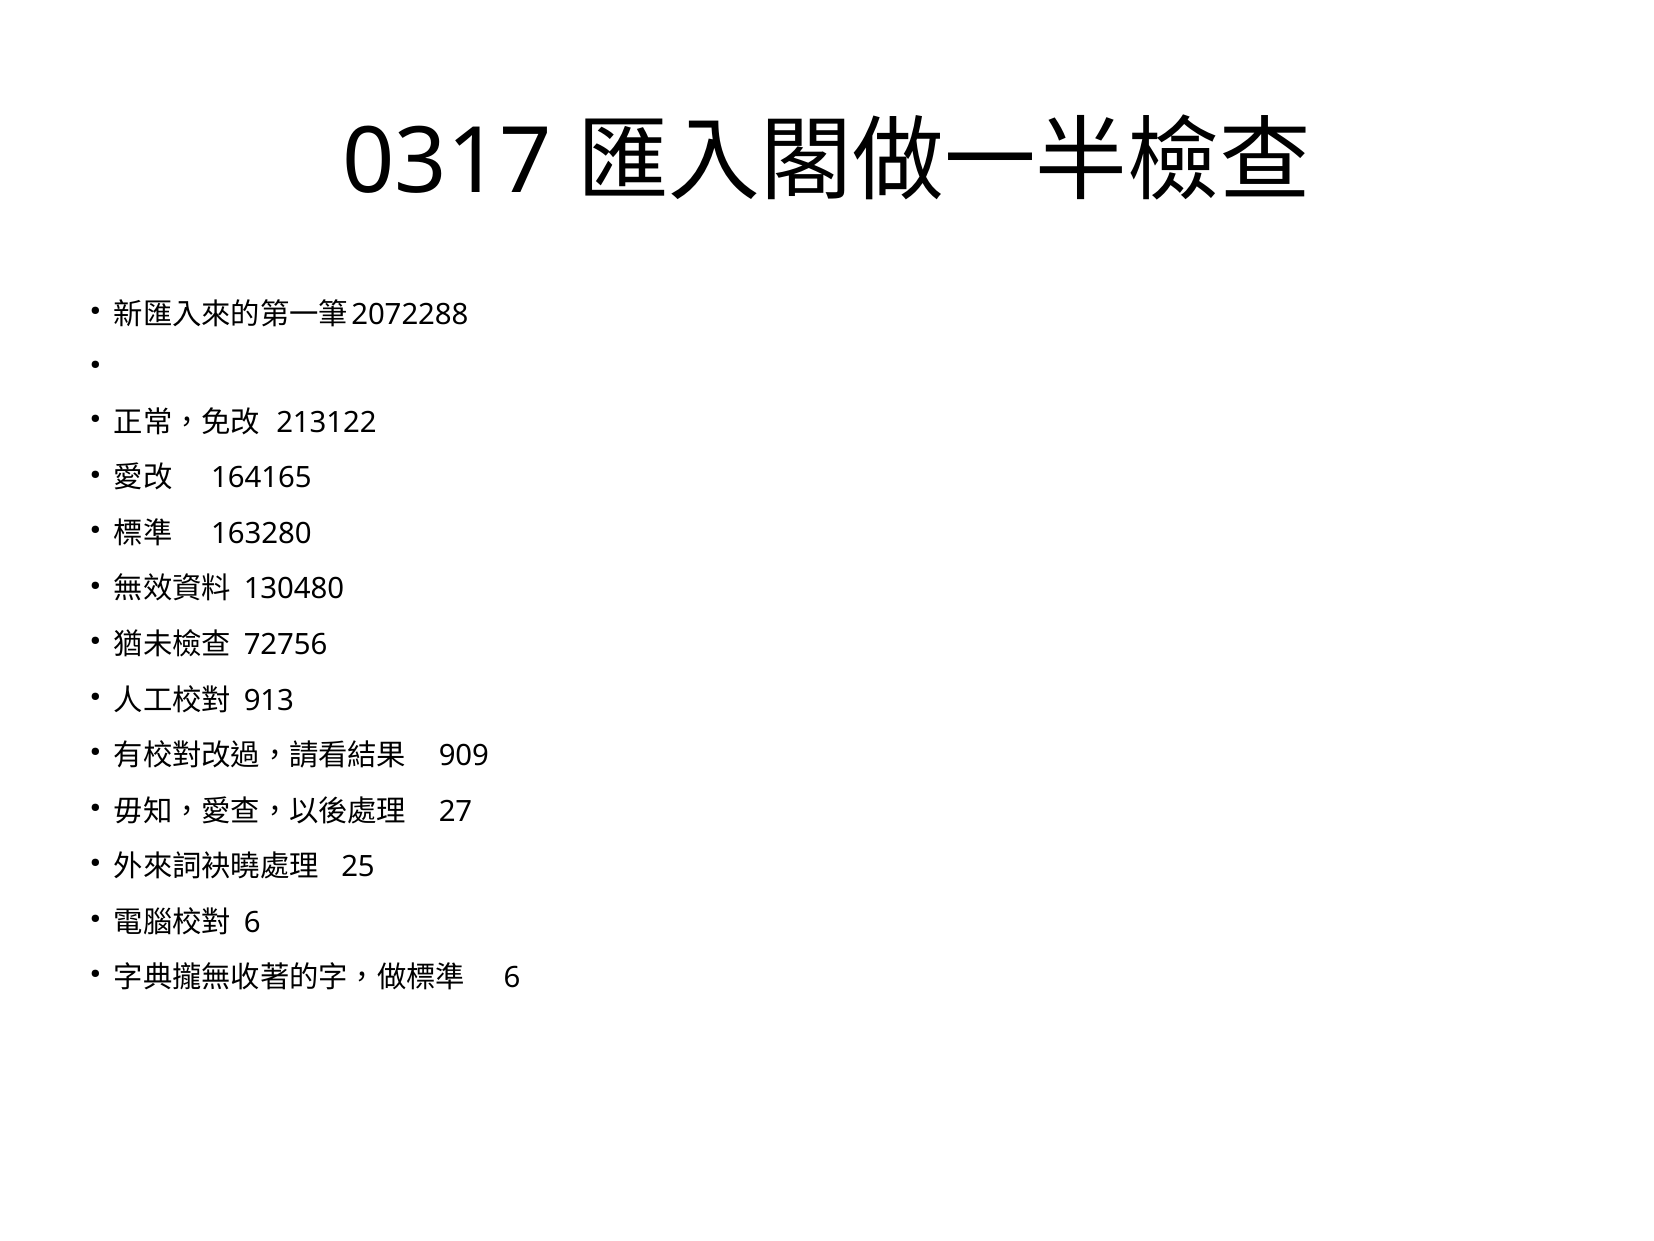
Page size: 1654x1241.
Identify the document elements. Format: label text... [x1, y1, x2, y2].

title 0317匯入閣做一半檢查 [82, 49, 1571, 257]
list 新匯入來的第一筆2072288 正常，免改 213122 愛改 164165 標準 163280 無效資料 130480 猶未檢查 72756 人工校對 913 有校對改過，請看結果 909 毋知，愛查，以後處理 27 外來詞袂曉處理 25 電腦校對 6 字典攏無收著的字，做標準 6 [82, 290, 1538, 1010]
